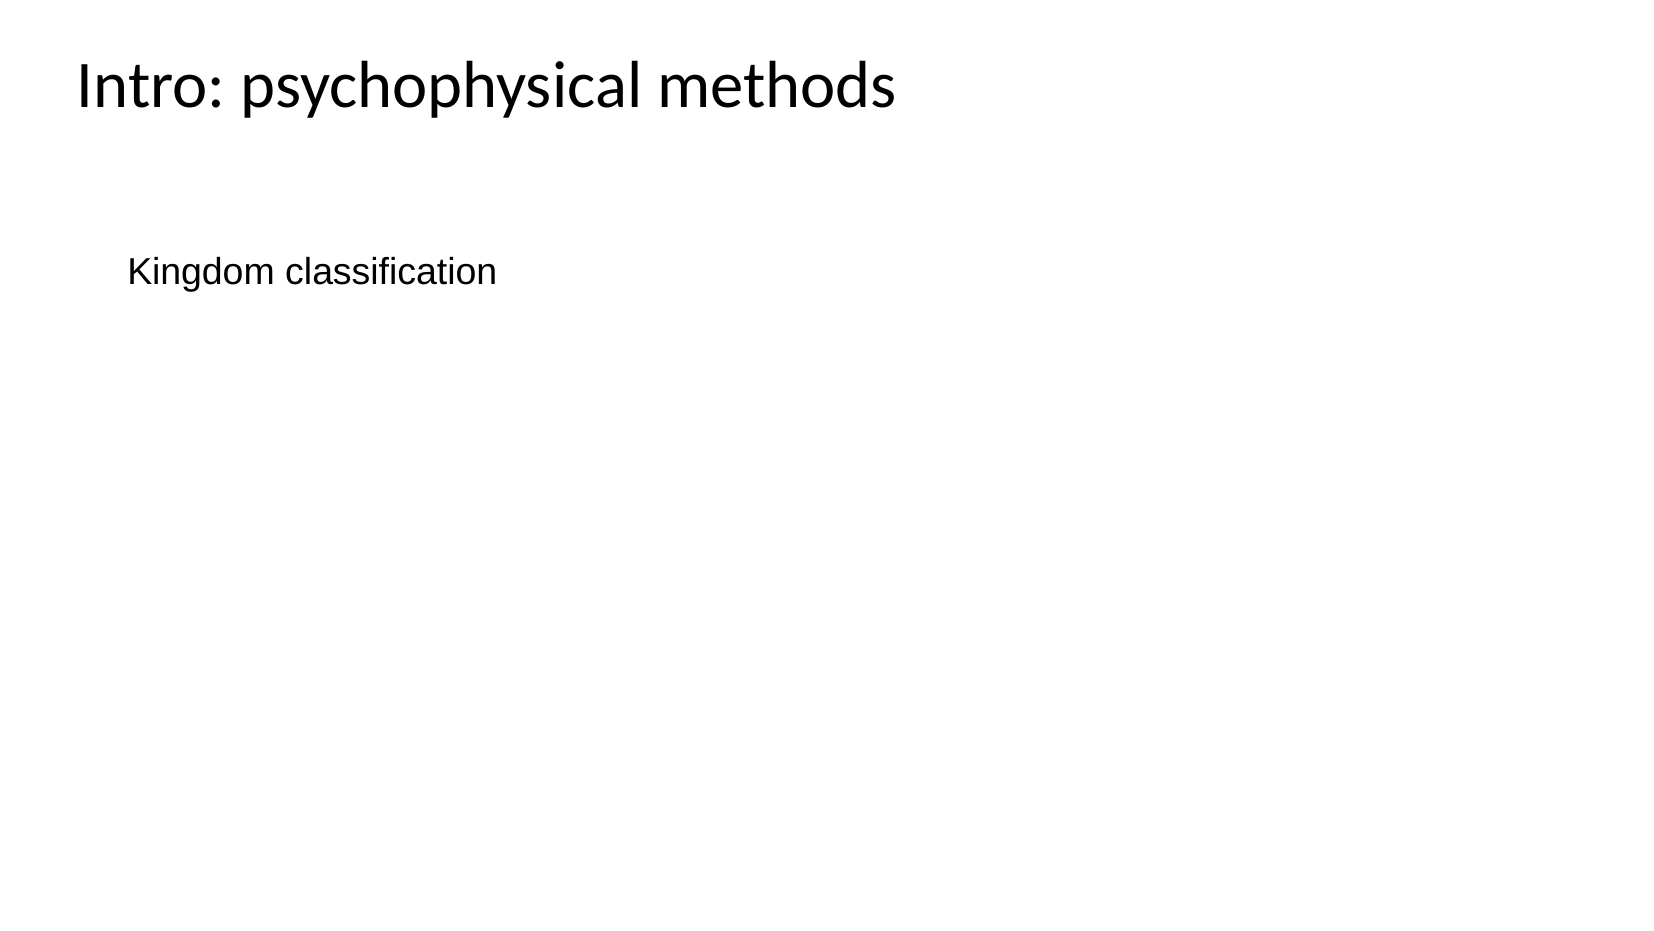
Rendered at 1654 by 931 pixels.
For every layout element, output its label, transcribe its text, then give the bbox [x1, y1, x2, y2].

title Intro: psychophysical methods [76, 13, 1565, 169]
text_box Kingdom classification [112, 243, 601, 301]
